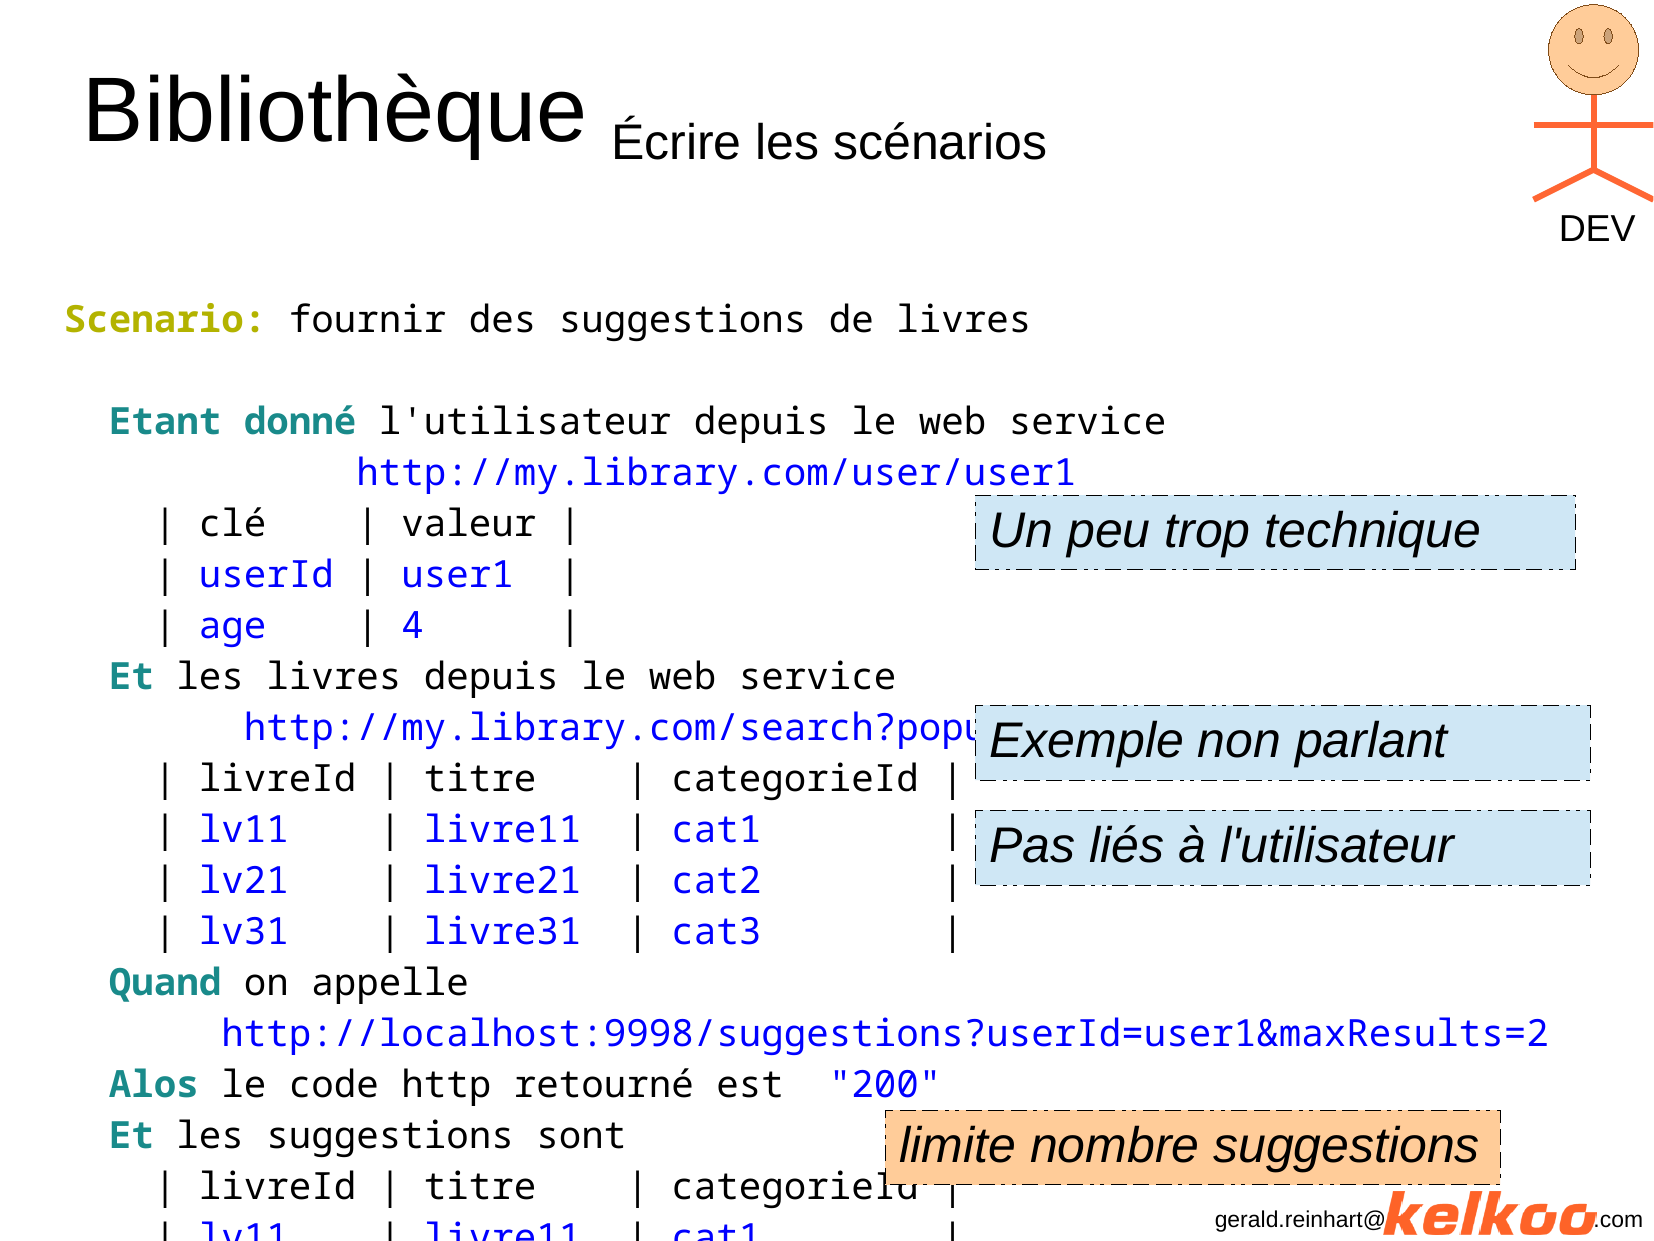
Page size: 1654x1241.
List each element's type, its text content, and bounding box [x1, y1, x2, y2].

text_box limite nombre suggestions [885, 1110, 1501, 1185]
text_box Pas liés à l'utilisateur [975, 810, 1591, 886]
text_box Scenario: fournir des suggestions de livres Etant donné l'utilisateur depuis le web service http://my.library.com/user/user1 | clé | valeur | | userId | user1 | | age | 4 | Et les livres depuis le web service http://my.library.com/search?popular=true&available=true | livreId | titre | categorieId | | lv11 | livre11 | cat1 | | lv21 | livre21 | cat2 | | lv31 | livre31 | cat3 | Quand on appelle http://localhost:9998/suggestions?userId=user1&maxResults=2 Alos le code http retourné est "200" Et les suggestions sont | livreId | titre | categorieId | | lv11 | livre11 | cat1 | | lv21 | livre21 | cat2 | [3, 285, 1564, 1241]
text_box Écrire les scénarios [596, 106, 1063, 178]
text_box DEV [1533, 199, 1654, 257]
picture [1383, 1191, 1597, 1199]
text_box Exemple non parlant [975, 705, 1591, 781]
text_box Un peu trop technique [975, 495, 1576, 570]
text_box gerald.reinhart@ .com [1193, 1199, 1654, 1241]
title Bibliothèque [82, 5, 1571, 213]
text_box [1571, 4, 1639, 95]
